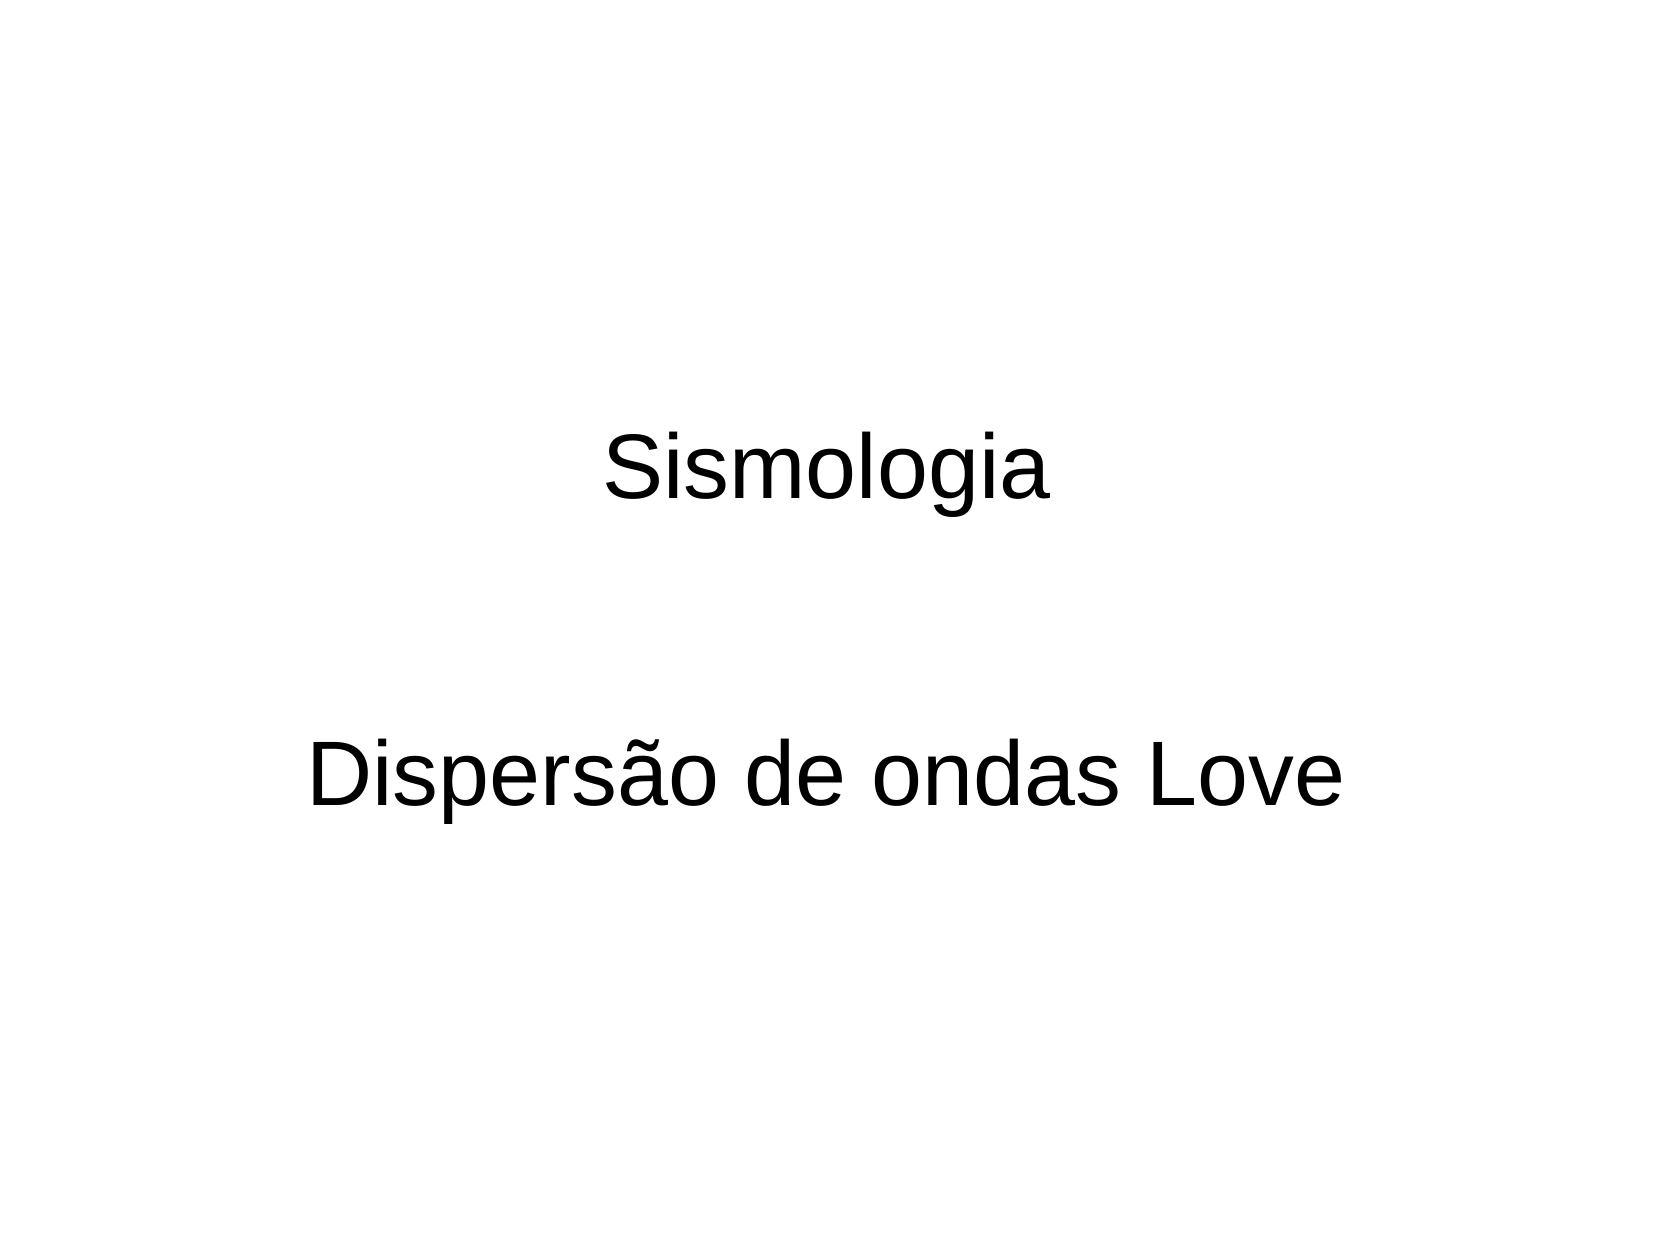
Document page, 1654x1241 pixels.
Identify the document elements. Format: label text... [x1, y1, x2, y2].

title Sismologia Dispersão de ondas Love [82, 415, 1571, 826]
